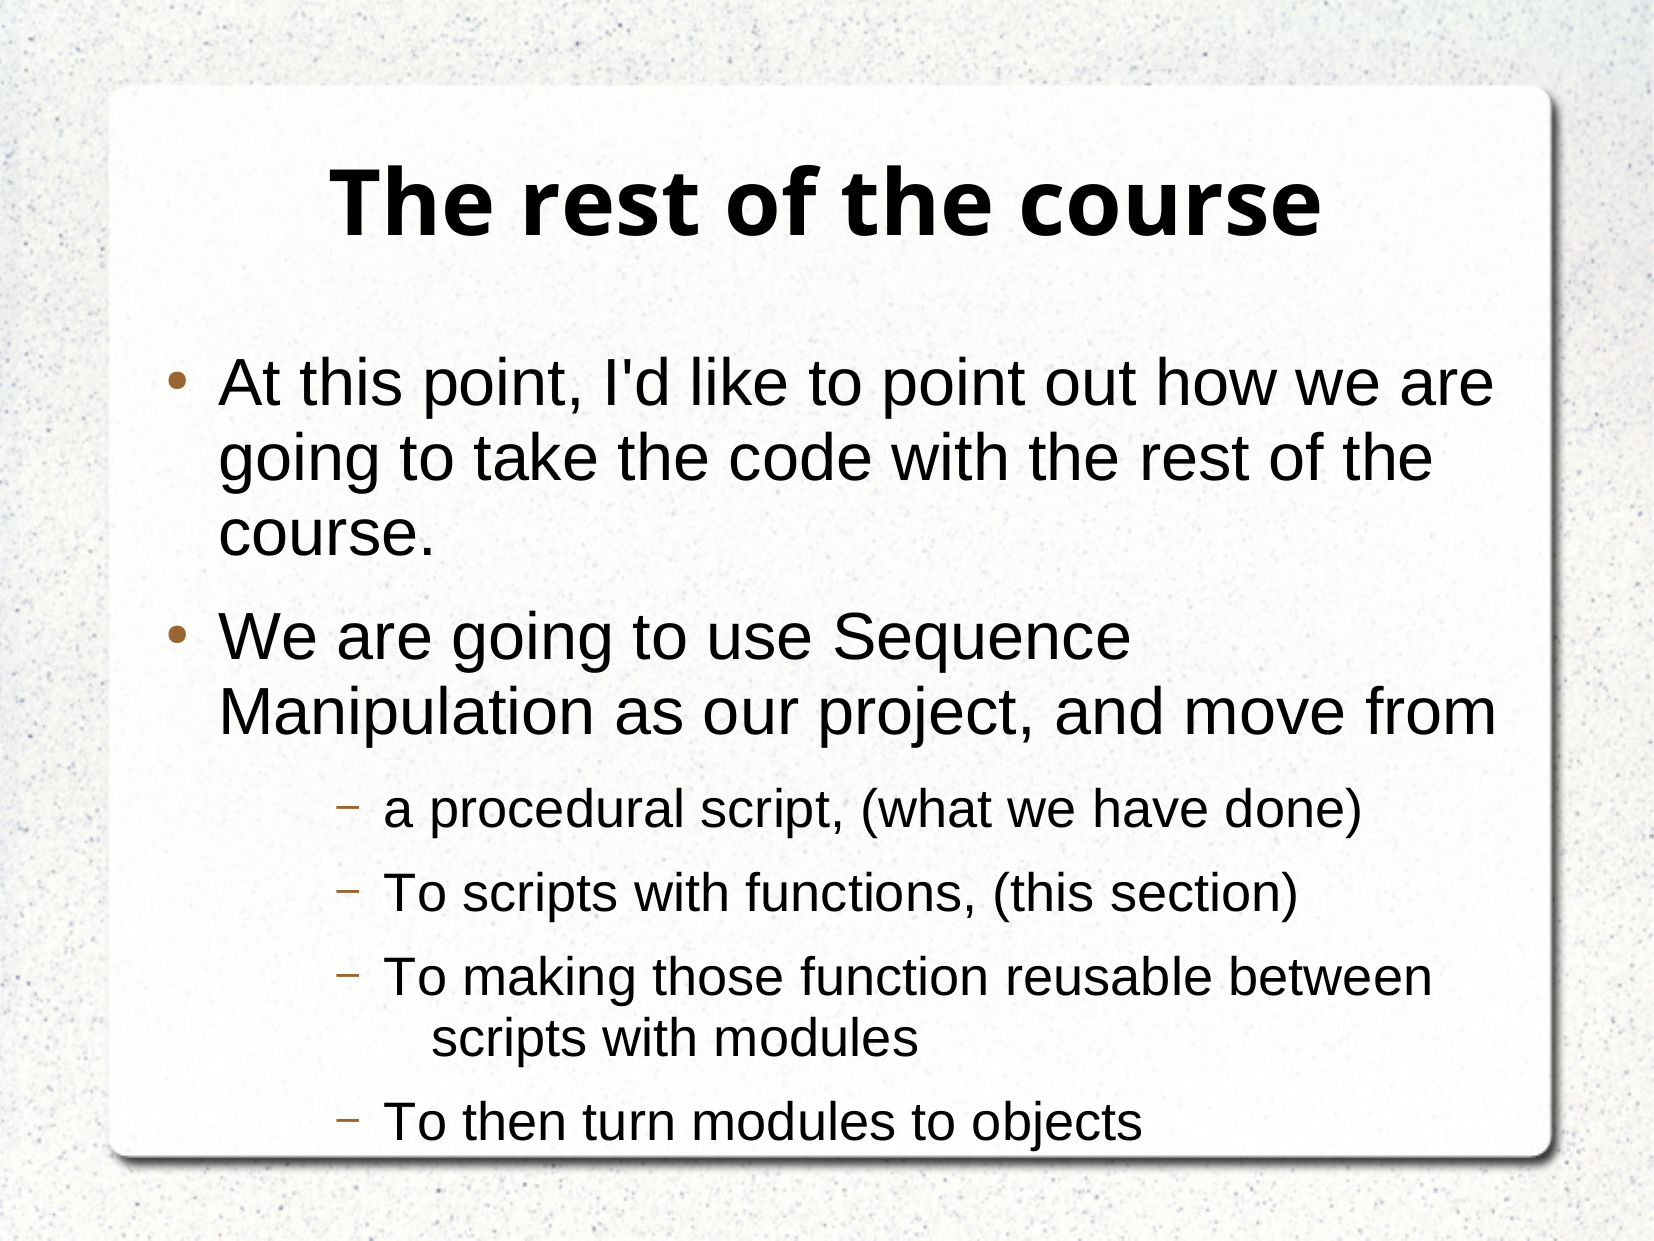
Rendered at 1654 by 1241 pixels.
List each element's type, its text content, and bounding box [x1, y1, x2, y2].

title The rest of the course [118, 96, 1536, 304]
list At this point, I'd like to point out how we are going to take the code with the rest of the course. We are going to use Sequence Manipulation as our project, and move from a procedural script, (what we have done) To scripts with functions, (this section) To making those function reusable between scripts with modules To then turn modules to objects [147, 345, 1506, 1151]
picture [0, 0, 1654, 1241]
